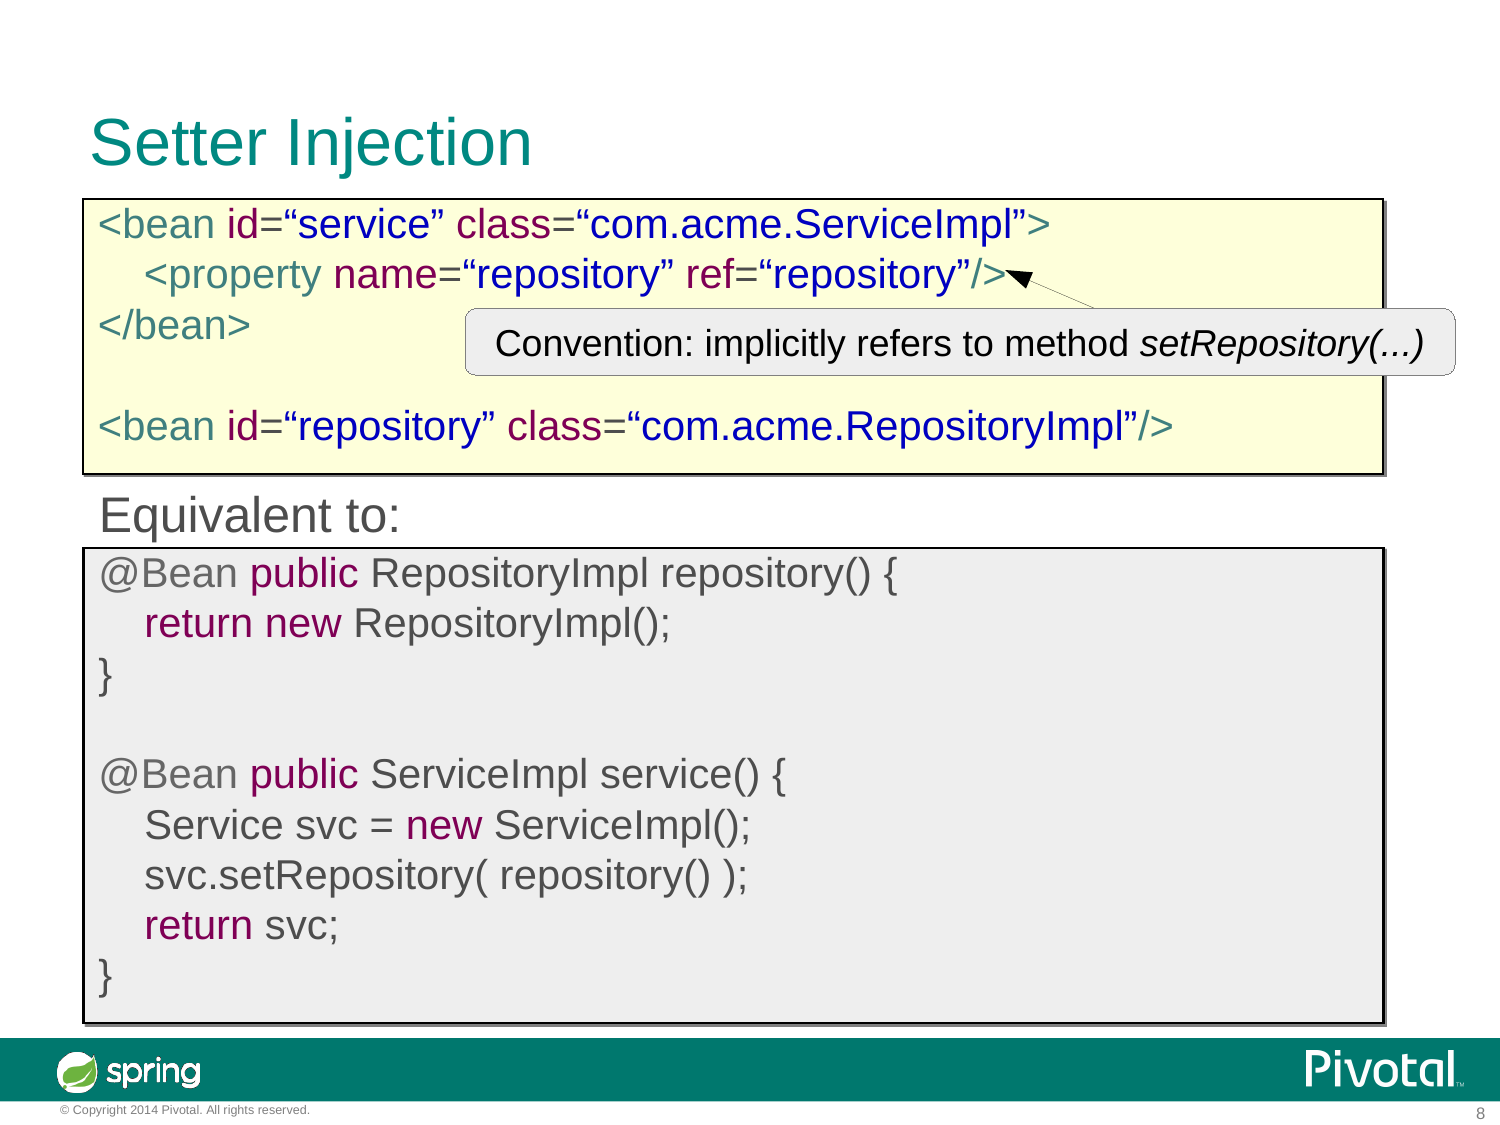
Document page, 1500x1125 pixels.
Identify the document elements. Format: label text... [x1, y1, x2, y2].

picture [32, 1041, 210, 1103]
text_box @Bean public RepositoryImpl repository() { return new RepositoryImpl(); } @Bean public ServiceImpl service() { Service svc = new ServiceImpl(); svc.setRepository( repository() ); return svc; } [83, 547, 1384, 1024]
list <bean id=“service” class=“com.acme.ServiceImpl”> <property name=“repository” ref=“repository”/> </bean> <bean id=“repository” class=“com.acme.RepositoryImpl”/> [82, 199, 1383, 474]
picture [1306, 1050, 1464, 1087]
title Setter Injection [75, 45, 1426, 233]
text_box Equivalent to: [84, 475, 417, 547]
text_box Convention: implicitly refers to method setRepository(...) [465, 308, 1456, 376]
